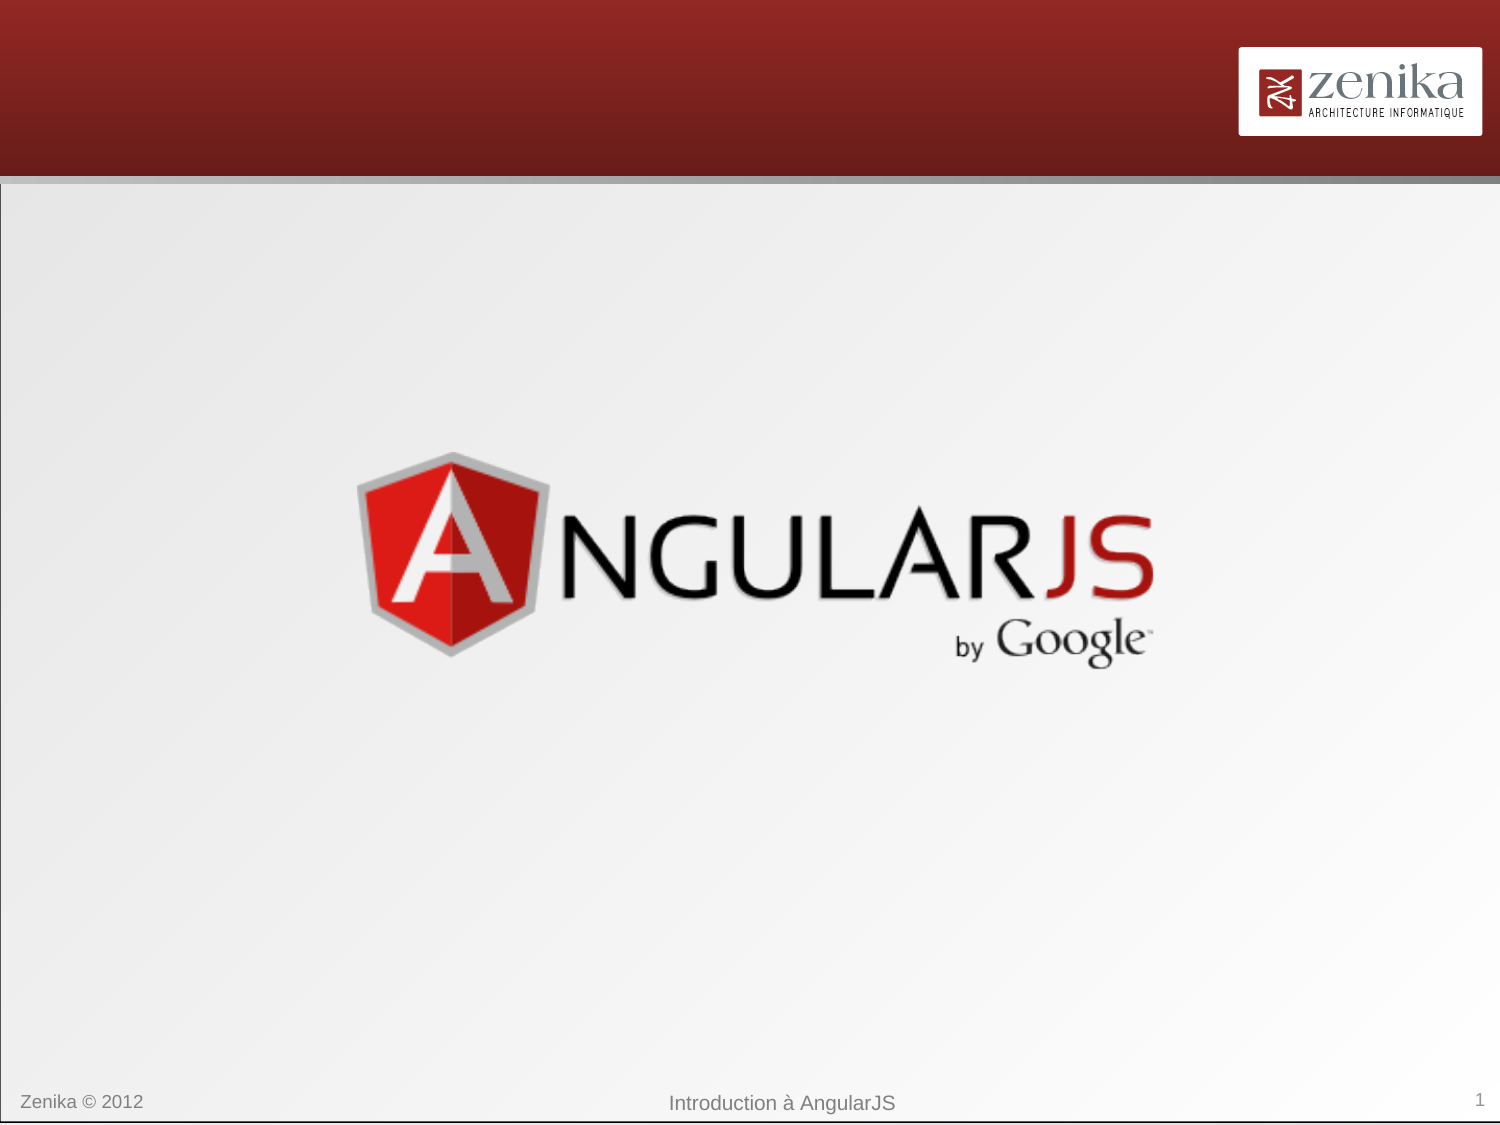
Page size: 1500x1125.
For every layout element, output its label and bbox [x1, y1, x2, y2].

picture [1257, 58, 1464, 125]
picture [357, 452, 1156, 678]
